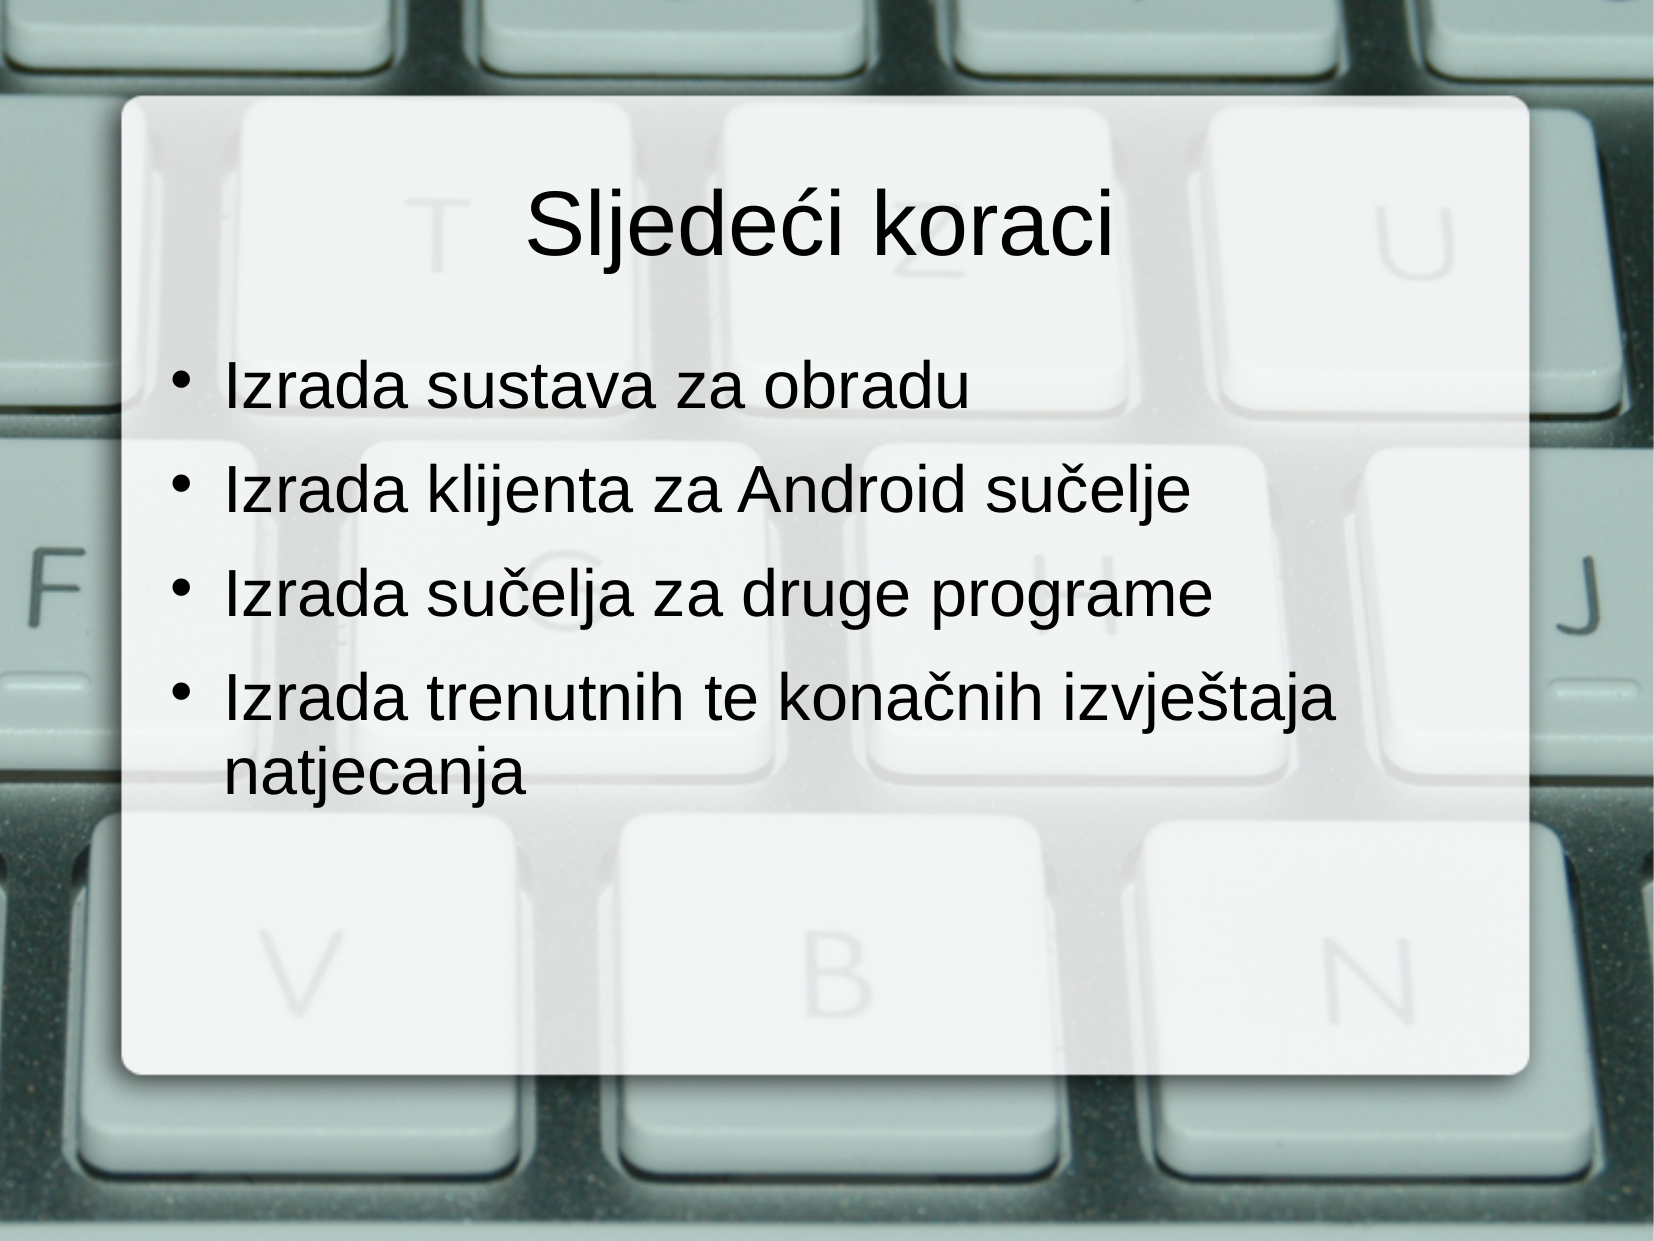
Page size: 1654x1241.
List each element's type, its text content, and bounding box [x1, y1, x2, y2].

title Sljedeći koraci [135, 117, 1506, 325]
list Izrada sustava za obradu Izrada klijenta za Android sučelje Izrada sučelja za druge programe Izrada trenutnih te konačnih izvještaja natjecanja [152, 344, 1534, 1127]
picture [0, 0, 1654, 1241]
